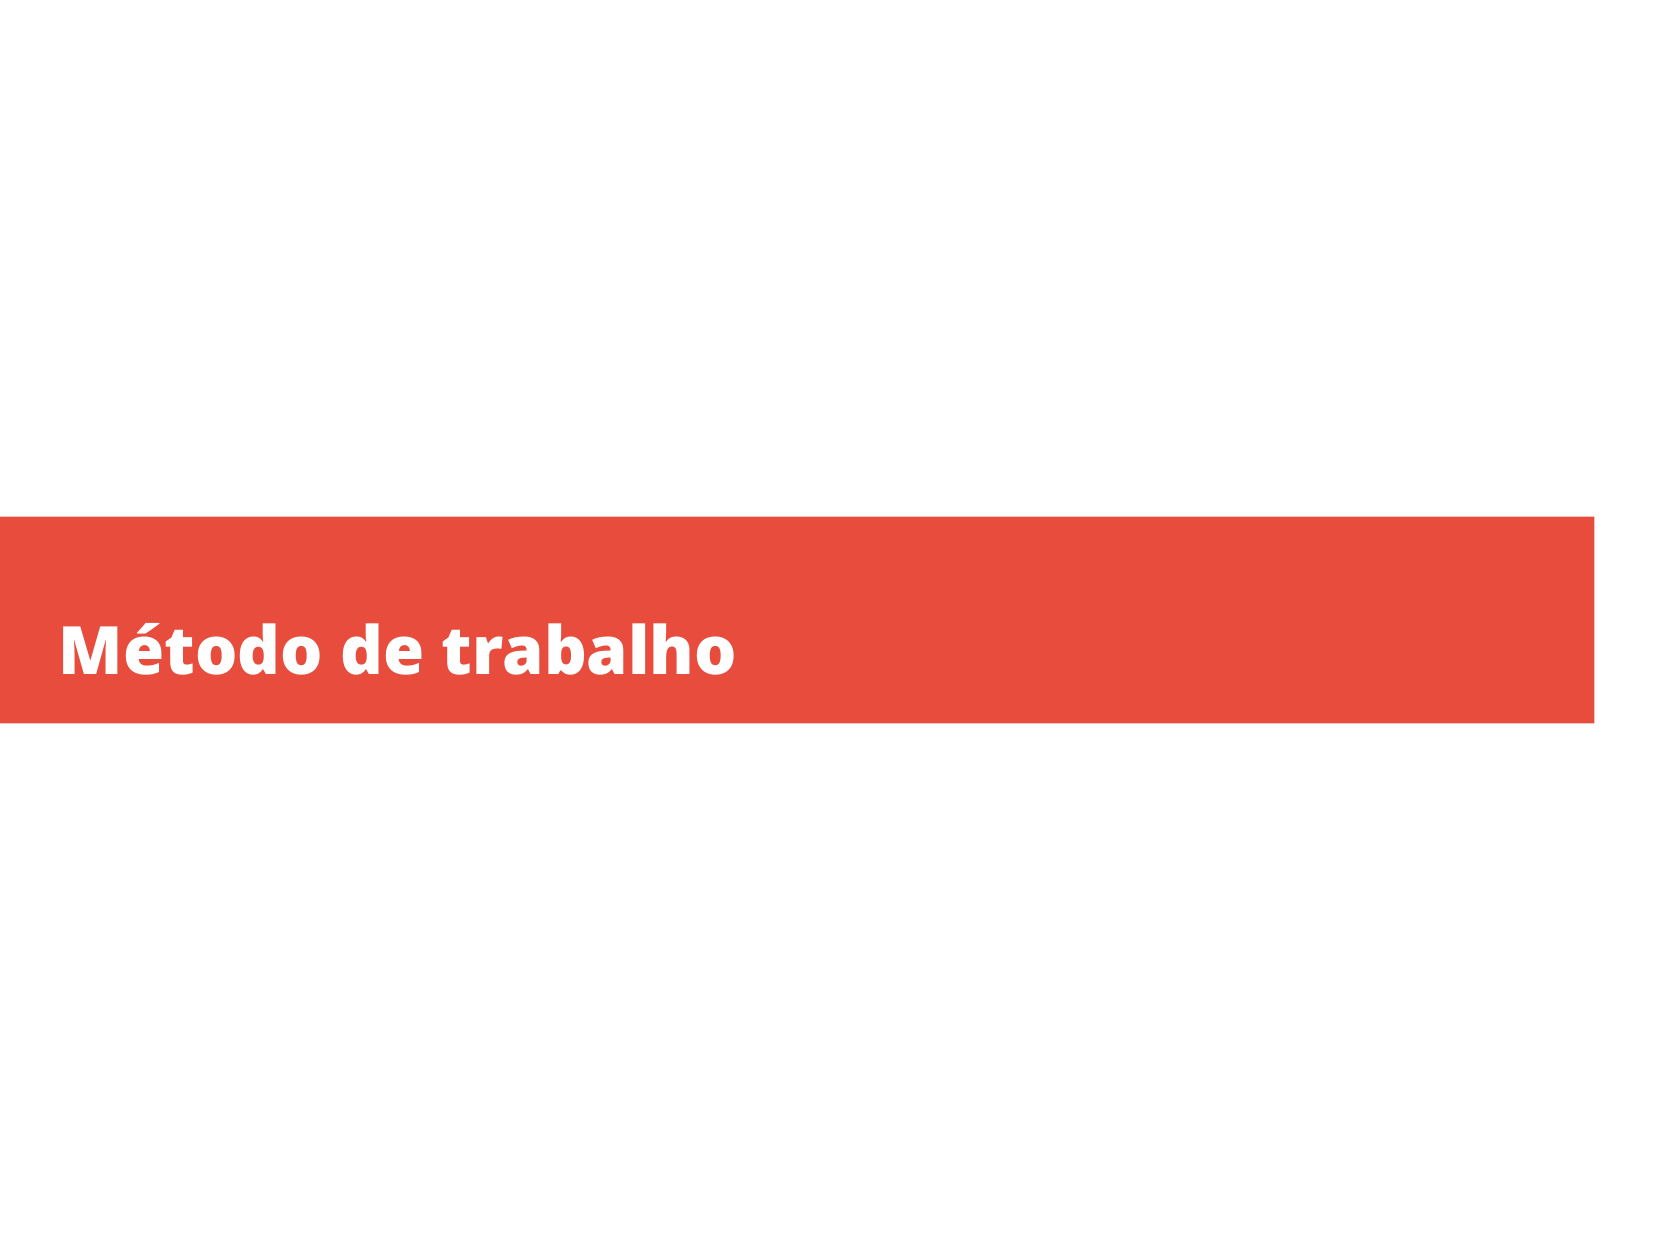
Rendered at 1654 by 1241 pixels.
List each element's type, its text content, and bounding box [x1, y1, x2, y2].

title Método de trabalho [59, 546, 1595, 694]
